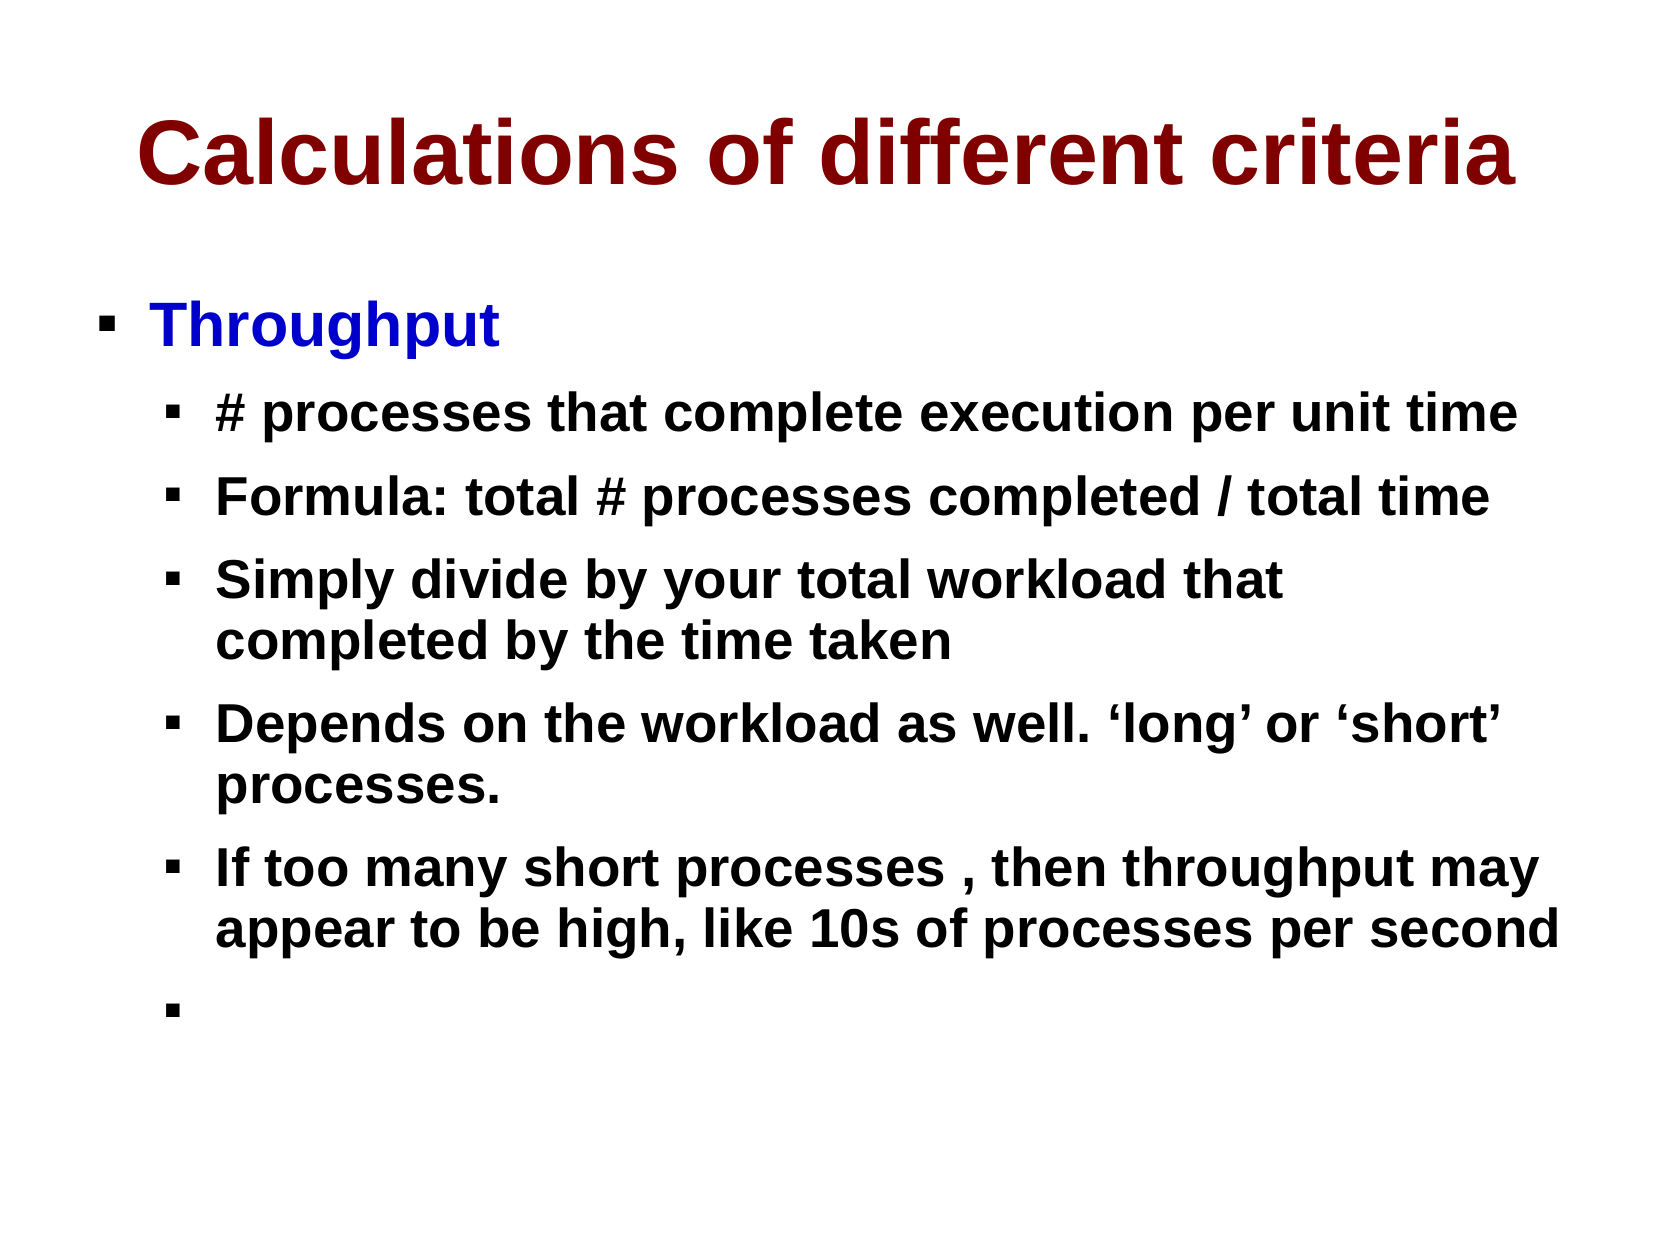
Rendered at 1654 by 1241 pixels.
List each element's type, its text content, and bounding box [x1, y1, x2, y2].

title Calculations of different criteria [82, 49, 1571, 257]
list Throughput # processes that complete execution per unit time Formula: total # processes completed / total time Simply divide by your total workload that completed by the time taken Depends on the workload as well. ‘long’ or ‘short’ processes. If too many short processes , then throughput may appear to be high, like 10s of processes per second [82, 290, 1571, 1010]
